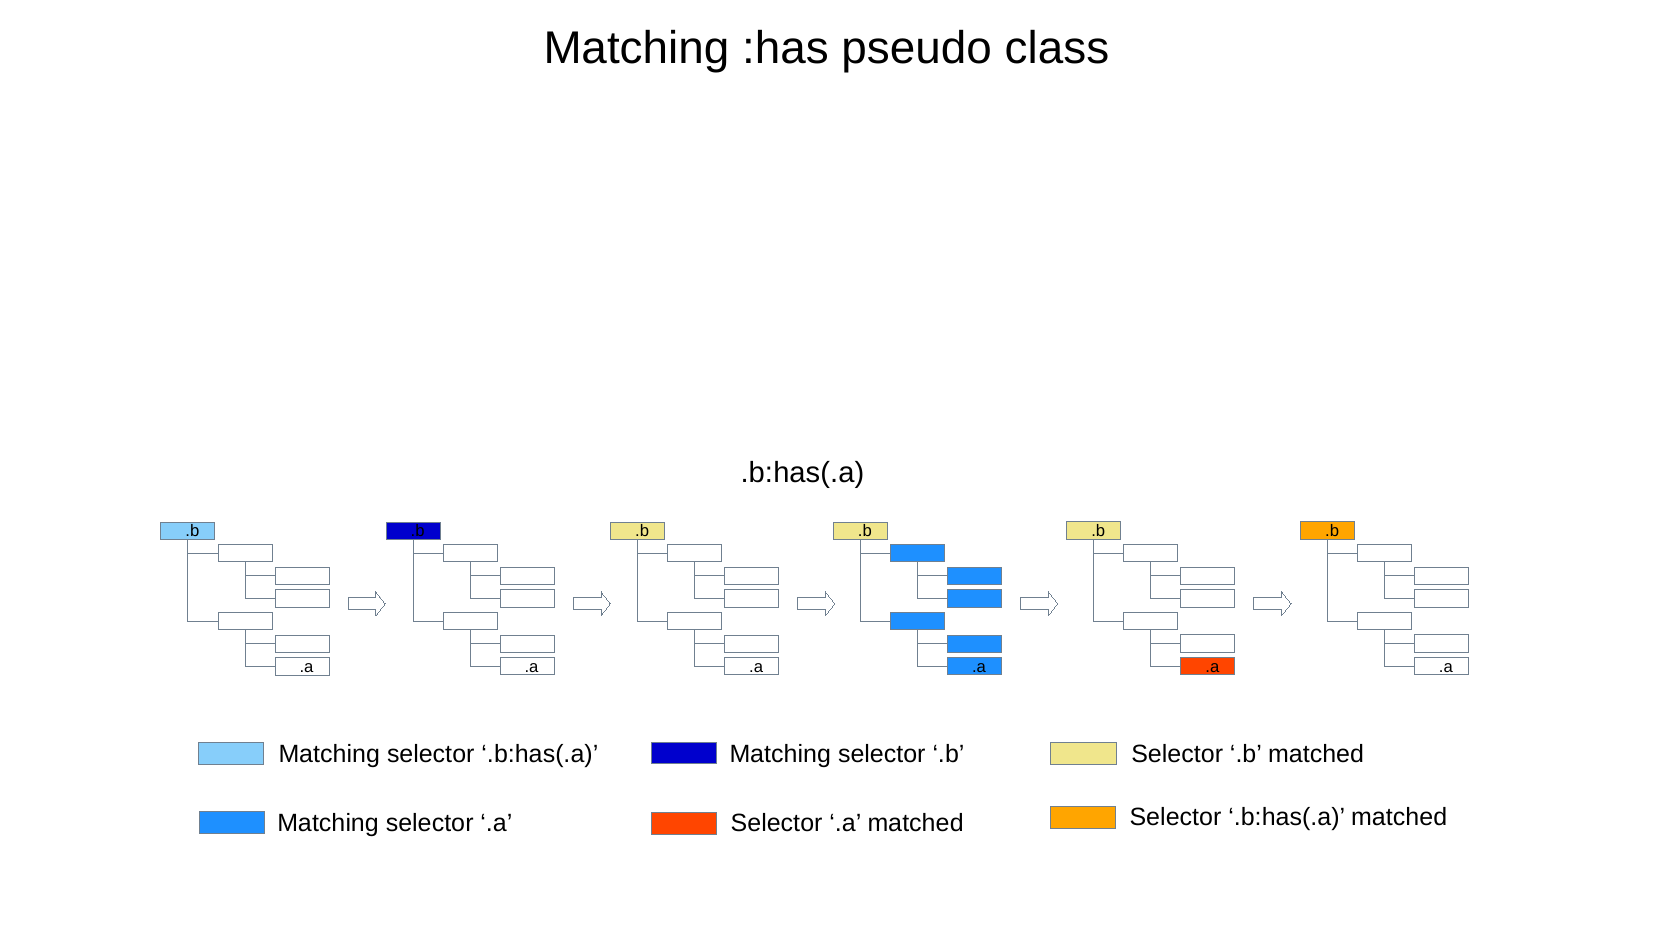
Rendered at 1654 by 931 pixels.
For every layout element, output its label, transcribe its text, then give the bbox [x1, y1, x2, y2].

text_box .a [1414, 657, 1469, 675]
text_box [724, 635, 779, 653]
text_box [667, 612, 722, 630]
text_box .b:has(.a) [725, 448, 895, 496]
text_box [443, 544, 498, 562]
text_box .b [386, 522, 441, 540]
text_box .a [947, 657, 1002, 675]
text_box Selector ‘.b’ matched [1116, 732, 1397, 776]
text_box [724, 589, 779, 608]
text_box [218, 612, 273, 630]
text_box [651, 812, 715, 835]
text_box [1123, 612, 1178, 630]
text_box Matching selector ‘.b:has(.a)’ [263, 732, 650, 776]
text_box [1414, 567, 1469, 585]
text_box [1357, 612, 1412, 630]
text_box [1414, 589, 1469, 608]
text_box Matching selector ‘.b’ [714, 732, 1029, 776]
text_box [443, 612, 498, 630]
text_box [275, 589, 330, 608]
text_box [947, 567, 1002, 585]
text_box [1123, 544, 1178, 562]
text_box [651, 742, 714, 764]
text_box [500, 589, 555, 608]
text_box [500, 635, 555, 653]
text_box [1180, 634, 1235, 653]
text_box [500, 567, 555, 585]
text_box [1180, 567, 1235, 585]
text_box [667, 544, 722, 562]
text_box [947, 635, 1002, 653]
text_box .b [160, 522, 215, 540]
text_box .b [1300, 521, 1355, 540]
text_box [1180, 589, 1235, 608]
text_box Matching :has pseudo class [0, 15, 1654, 179]
text_box .b [833, 522, 888, 540]
text_box [573, 591, 611, 616]
text_box [1414, 634, 1469, 653]
text_box [199, 811, 262, 834]
text_box Selector ‘.b:has(.a)’ matched [1114, 795, 1517, 839]
text_box [947, 589, 1002, 608]
text_box [275, 635, 330, 653]
text_box [1253, 591, 1292, 616]
text_box .b [1066, 521, 1121, 540]
text_box .a [275, 657, 330, 676]
text_box [1357, 544, 1412, 562]
text_box Matching selector ‘.a’ [262, 801, 545, 845]
text_box [198, 742, 263, 765]
text_box Selector ‘.a’ matched [715, 801, 984, 845]
text_box .a [1180, 657, 1235, 675]
text_box [218, 544, 273, 562]
text_box .a [724, 657, 779, 675]
text_box [890, 612, 945, 630]
text_box [797, 591, 835, 616]
text_box .b [610, 522, 665, 540]
text_box [275, 567, 330, 585]
text_box [1050, 806, 1114, 829]
text_box [890, 544, 945, 562]
text_box .a [500, 657, 555, 675]
text_box [348, 591, 386, 616]
text_box [1050, 742, 1116, 765]
text_box [724, 567, 779, 585]
text_box [1020, 591, 1058, 616]
